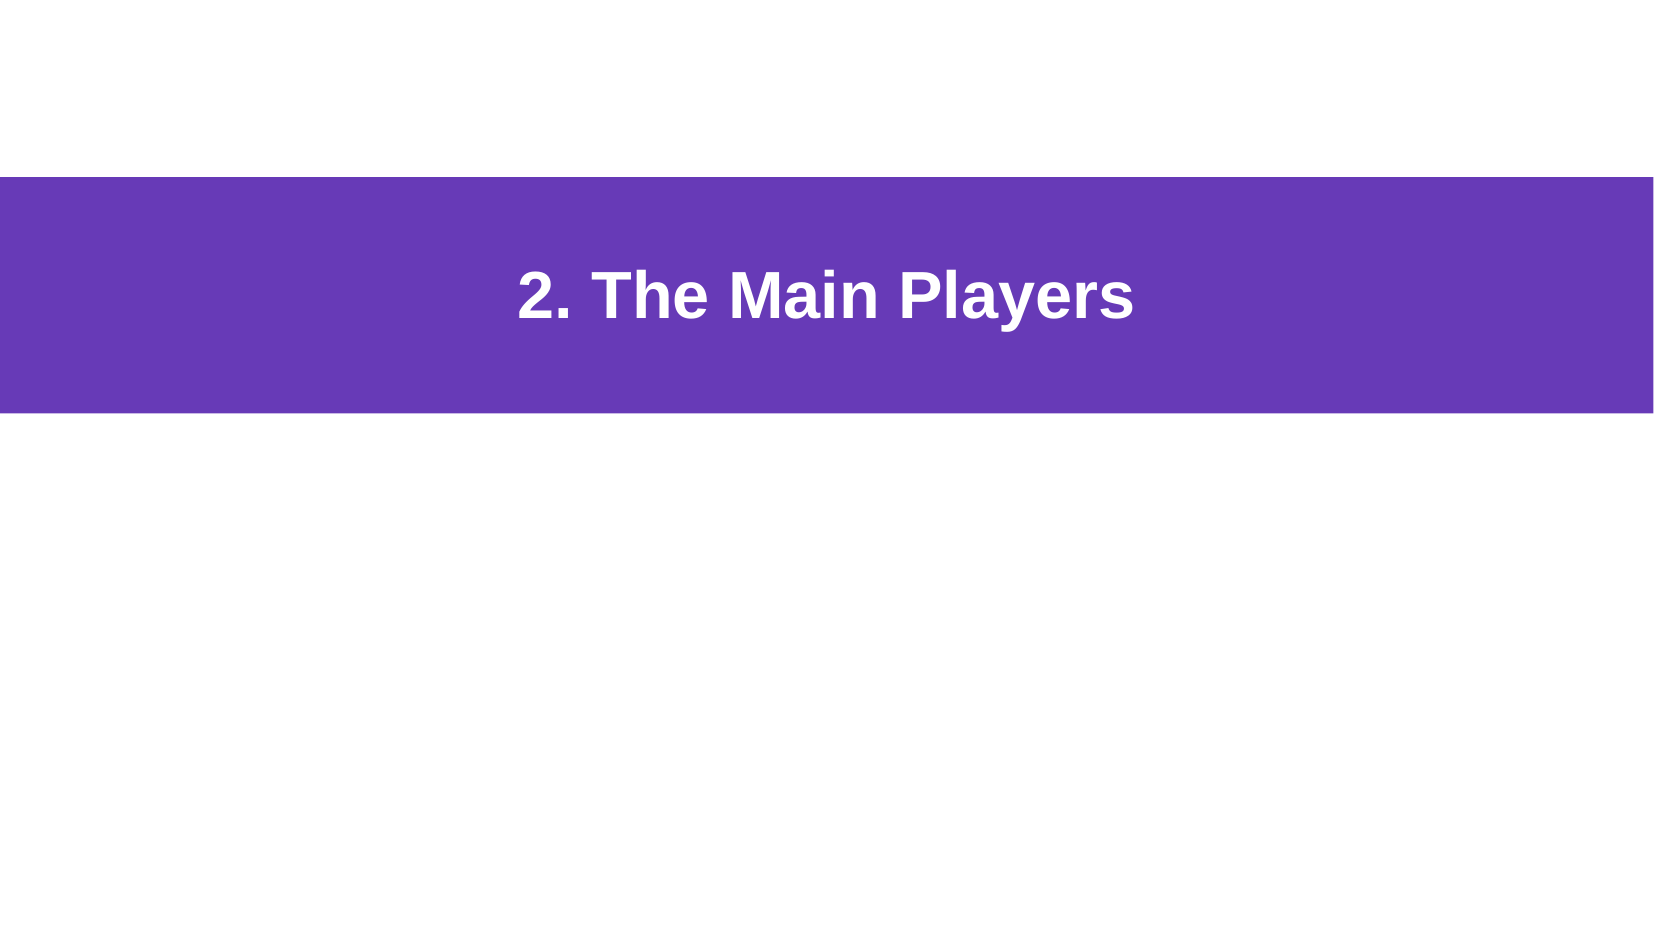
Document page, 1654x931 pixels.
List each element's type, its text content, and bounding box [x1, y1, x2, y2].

title 2. The Main Players [0, 177, 1654, 414]
